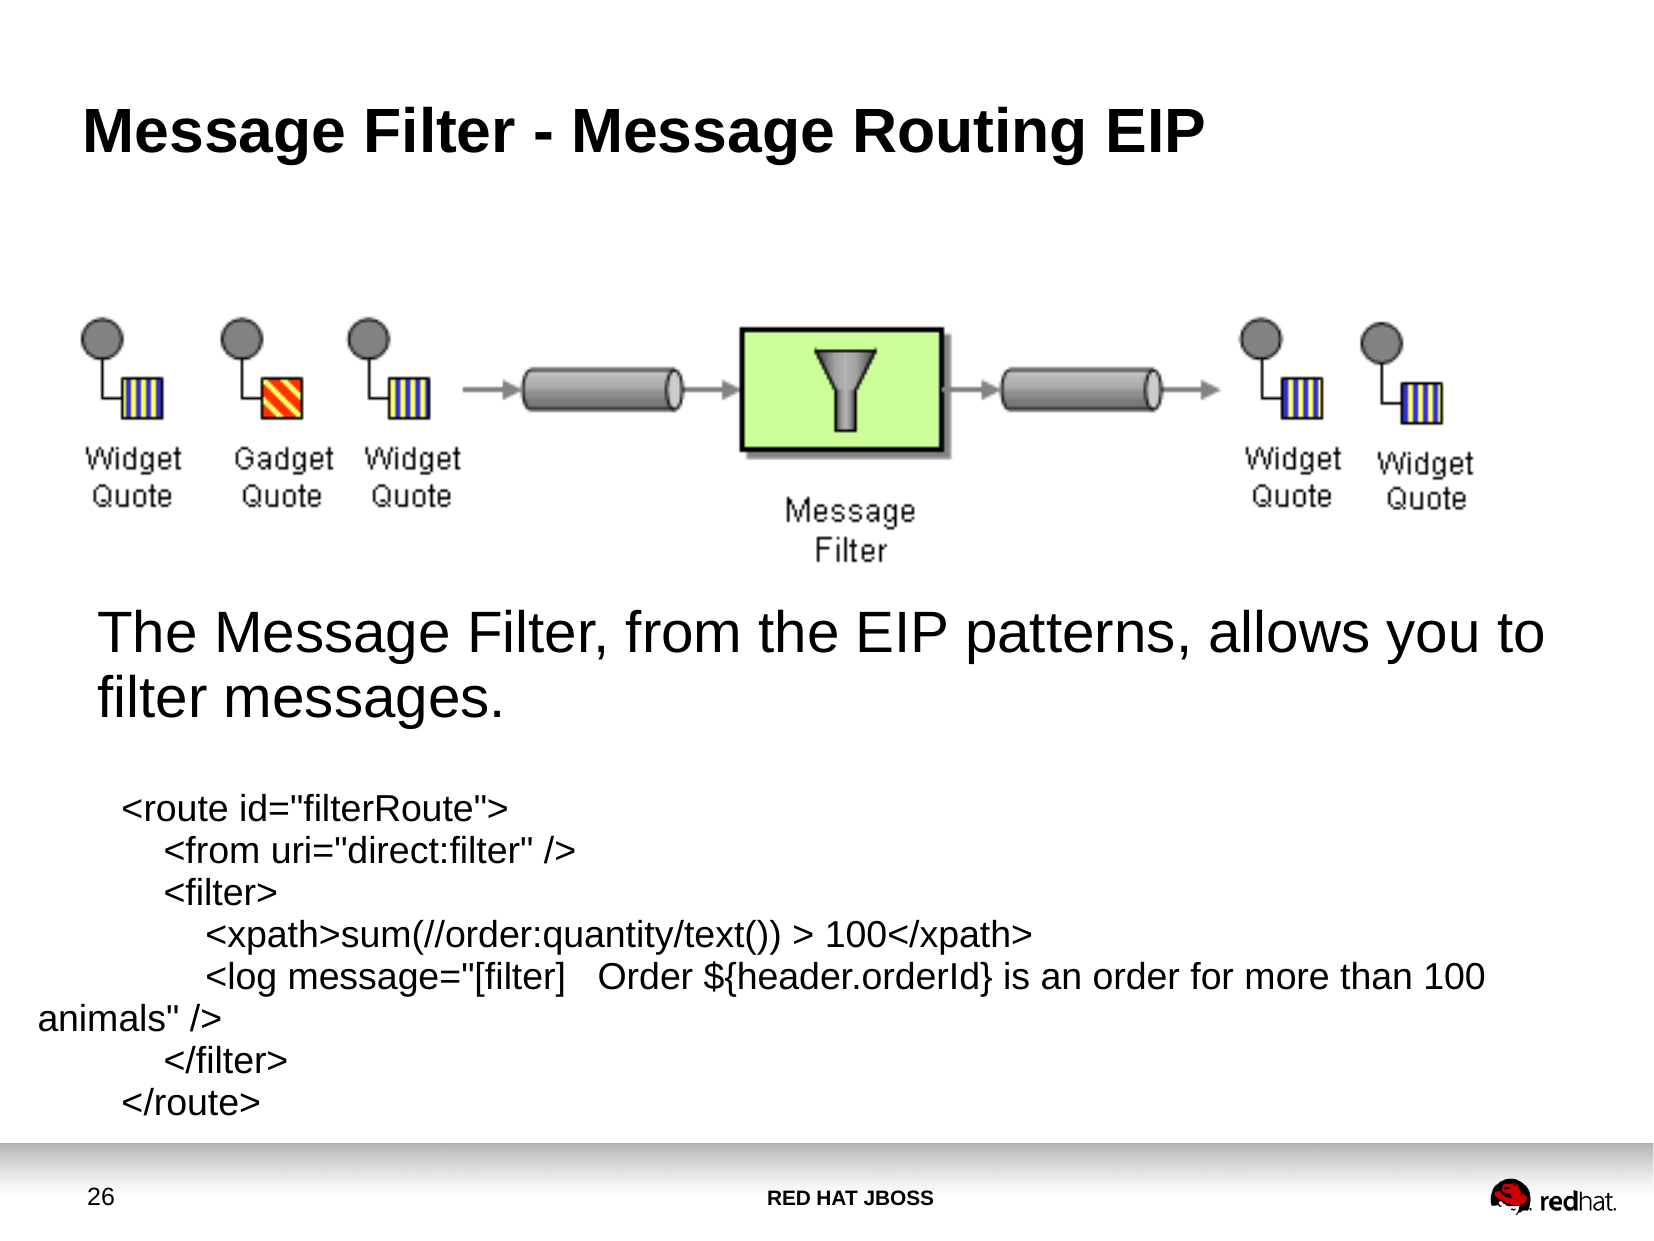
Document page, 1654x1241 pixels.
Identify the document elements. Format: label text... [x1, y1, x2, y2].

title Message Filter - Message Routing EIP [82, 37, 1571, 226]
picture [37, 298, 1526, 600]
list The Message Filter, from the EIP patterns, allows you to filter messages. [37, 600, 1576, 751]
picture [0, 1143, 1654, 1241]
list <route id="filterRoute"> <from uri="direct:filter" /> <filter> <xpath>sum(//order:quantity/text()) > 100</xpath> <log message="[filter] Order ${header.orderId} is an order for more than 100 animals" /> </filter> </route> [37, 787, 1576, 1124]
